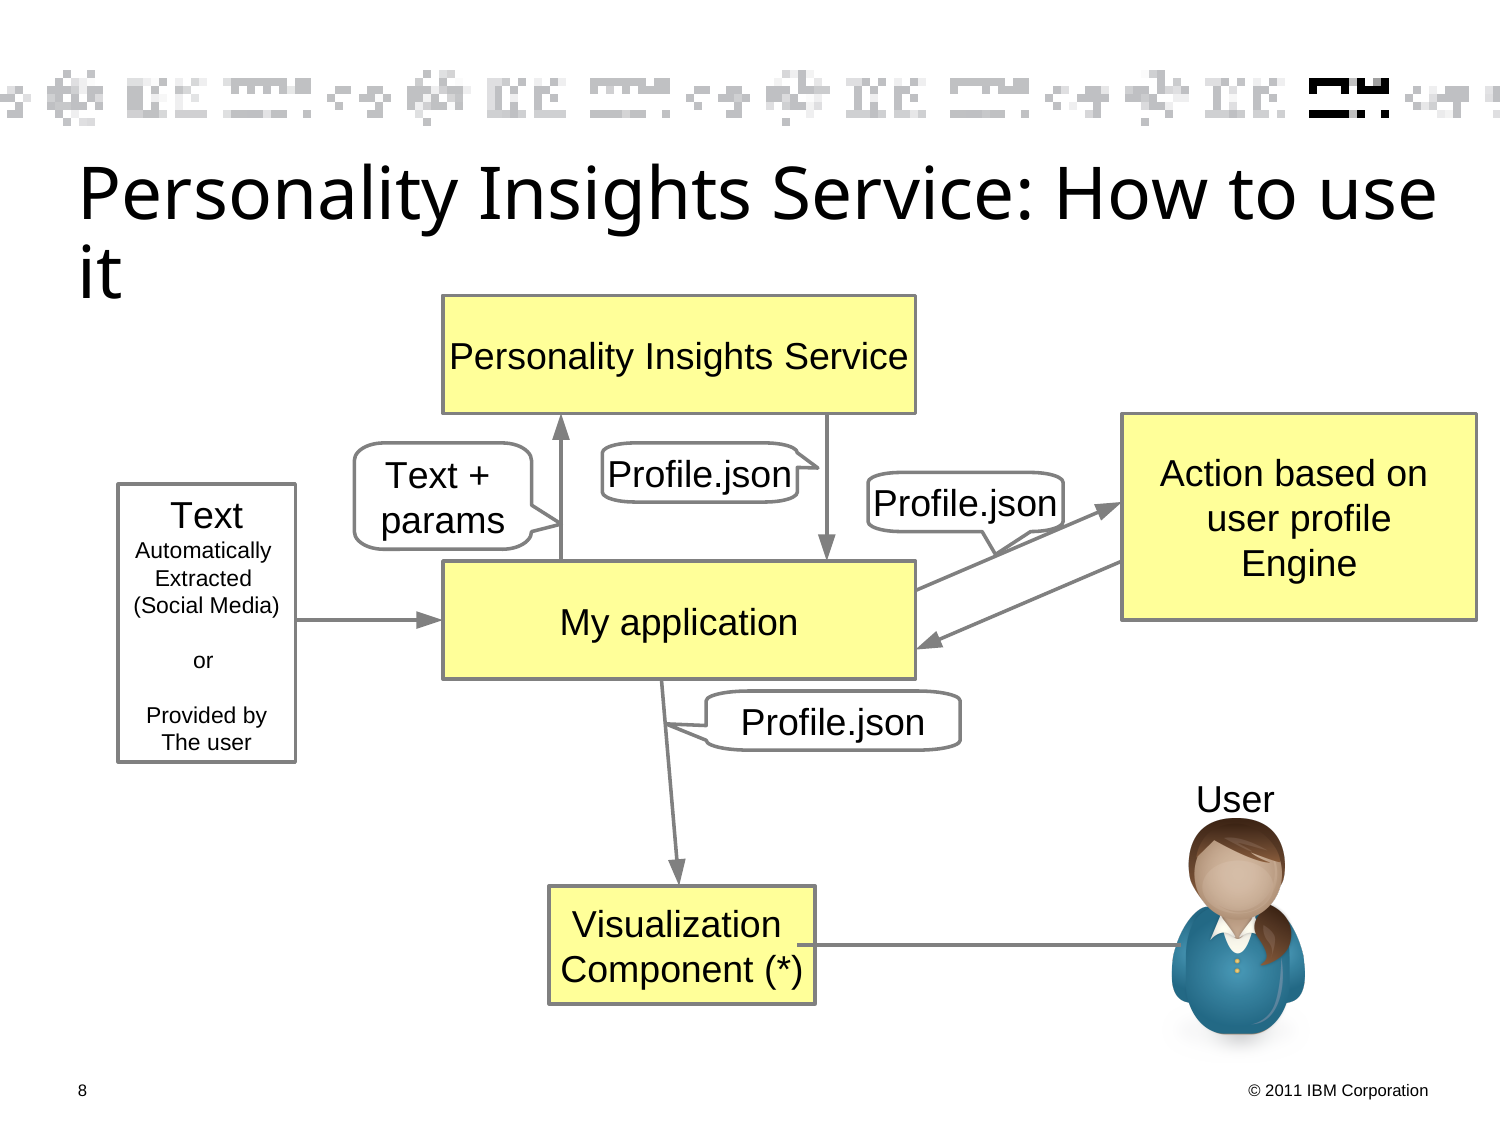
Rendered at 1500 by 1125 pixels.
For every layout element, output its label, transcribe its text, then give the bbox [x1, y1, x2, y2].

text_box Profile.json [868, 472, 1064, 555]
text_box Text + params [354, 442, 562, 550]
text_box My application [442, 561, 916, 680]
text_box Profile.json [602, 442, 818, 503]
text_box User [1181, 767, 1300, 828]
text_box Visualization Component (*) [549, 885, 815, 1004]
text_box Personality Insights Service [442, 295, 916, 414]
picture [0, 0, 1500, 1125]
title Personality Insights Service: How to use it [62, 149, 1488, 255]
text_box Action based on user profile Engine [1122, 413, 1477, 621]
text_box Text Automatically Extracted (Social Media) or Provided by The user [118, 484, 296, 762]
text_box Profile.json [665, 691, 961, 751]
